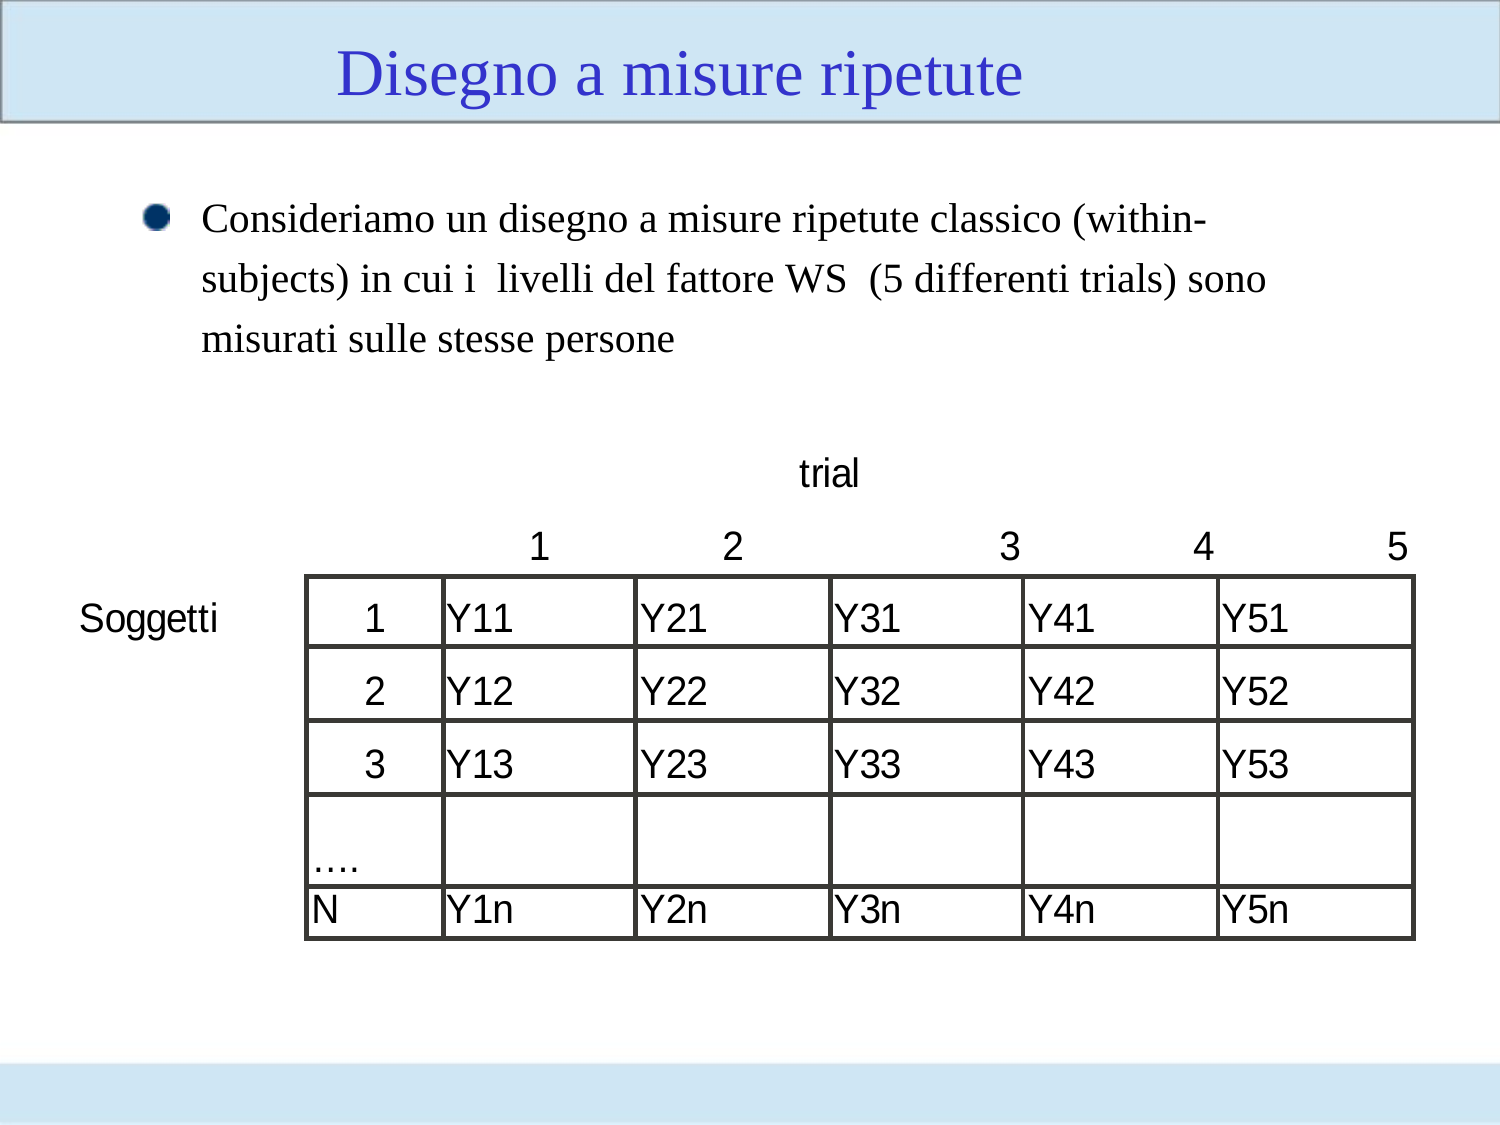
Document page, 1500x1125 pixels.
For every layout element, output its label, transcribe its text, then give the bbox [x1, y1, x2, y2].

picture [0, 0, 1500, 1125]
text_box Consideriamo un disegno a misure ripetute classico (within-subjects) in cui i livelli del fattore WS (5 differenti trials) sono misurati sulle stesse persone [125, 172, 1301, 369]
chart [75, 450, 1416, 943]
title Disegno a misure ripetute [230, 19, 1193, 120]
